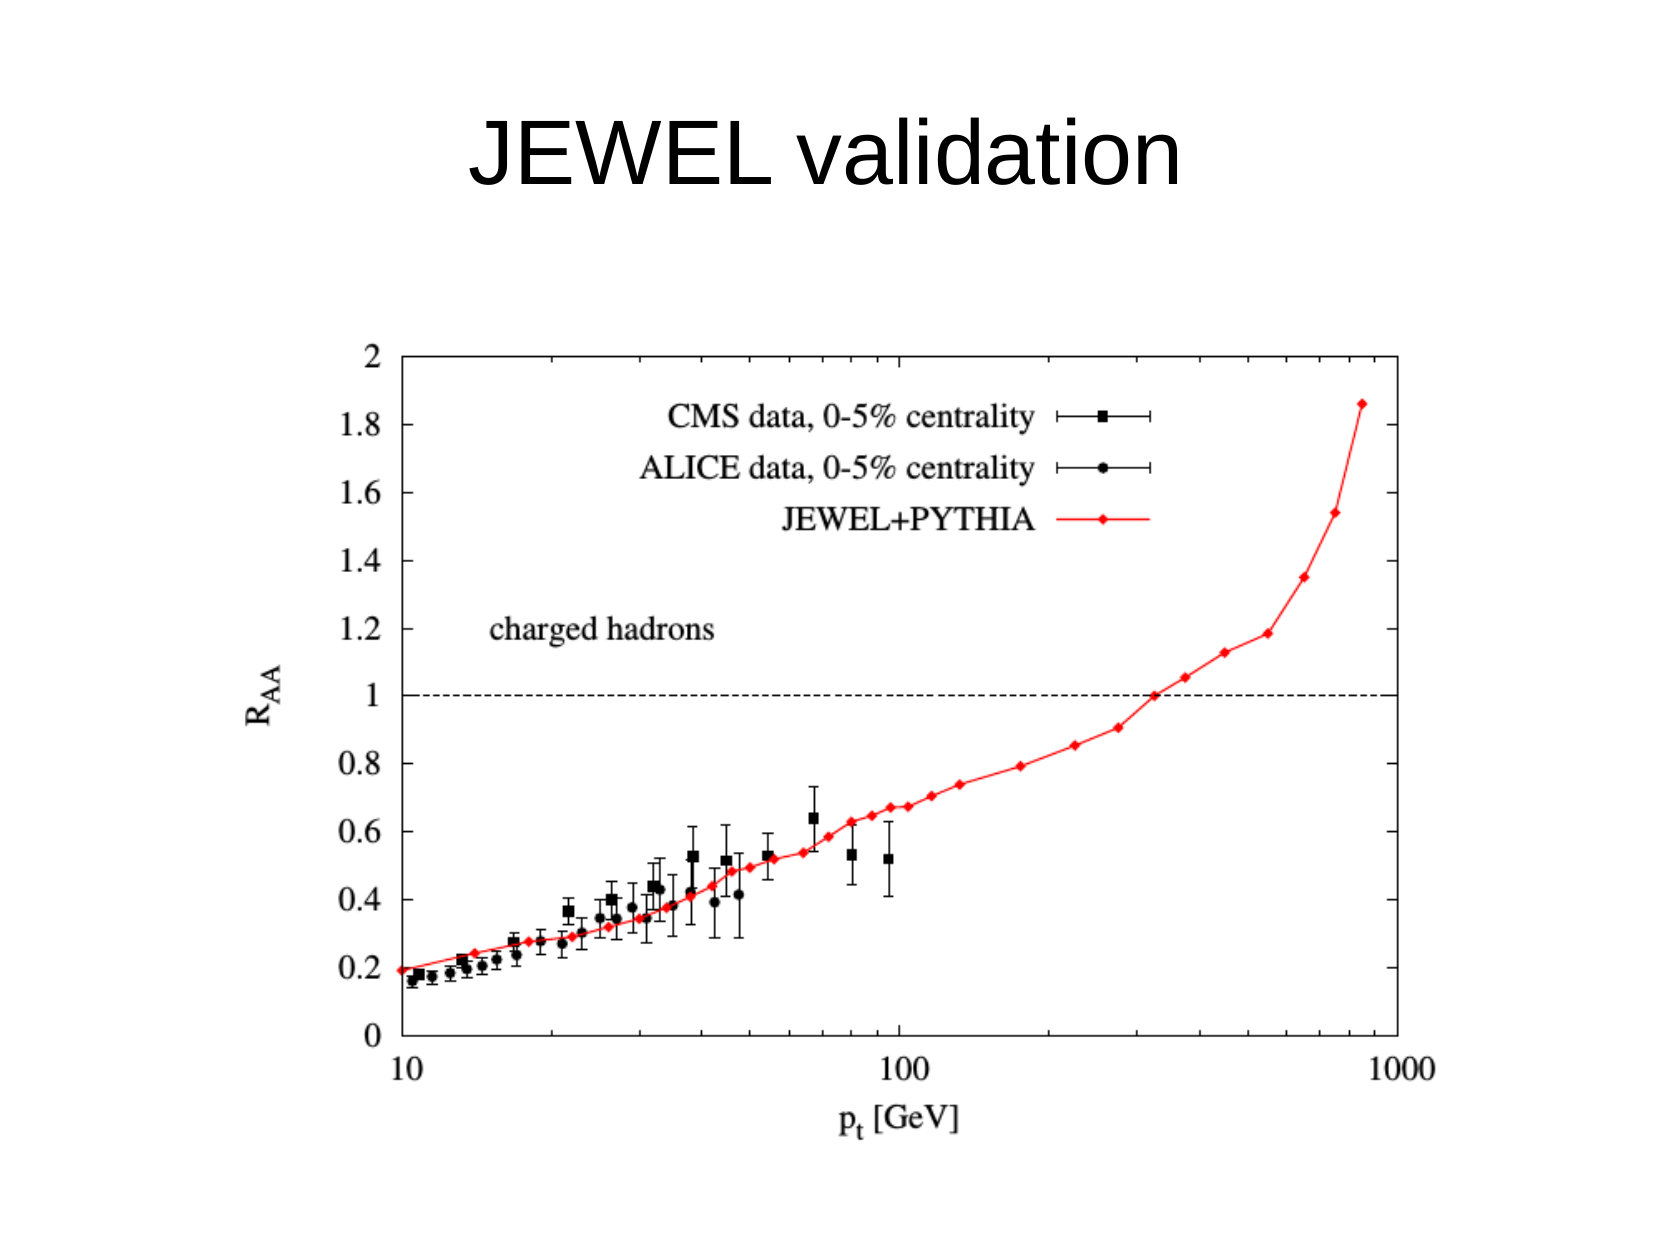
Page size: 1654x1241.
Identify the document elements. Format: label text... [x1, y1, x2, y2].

picture [224, 278, 1477, 1150]
title JEWEL validation [82, 49, 1571, 257]
